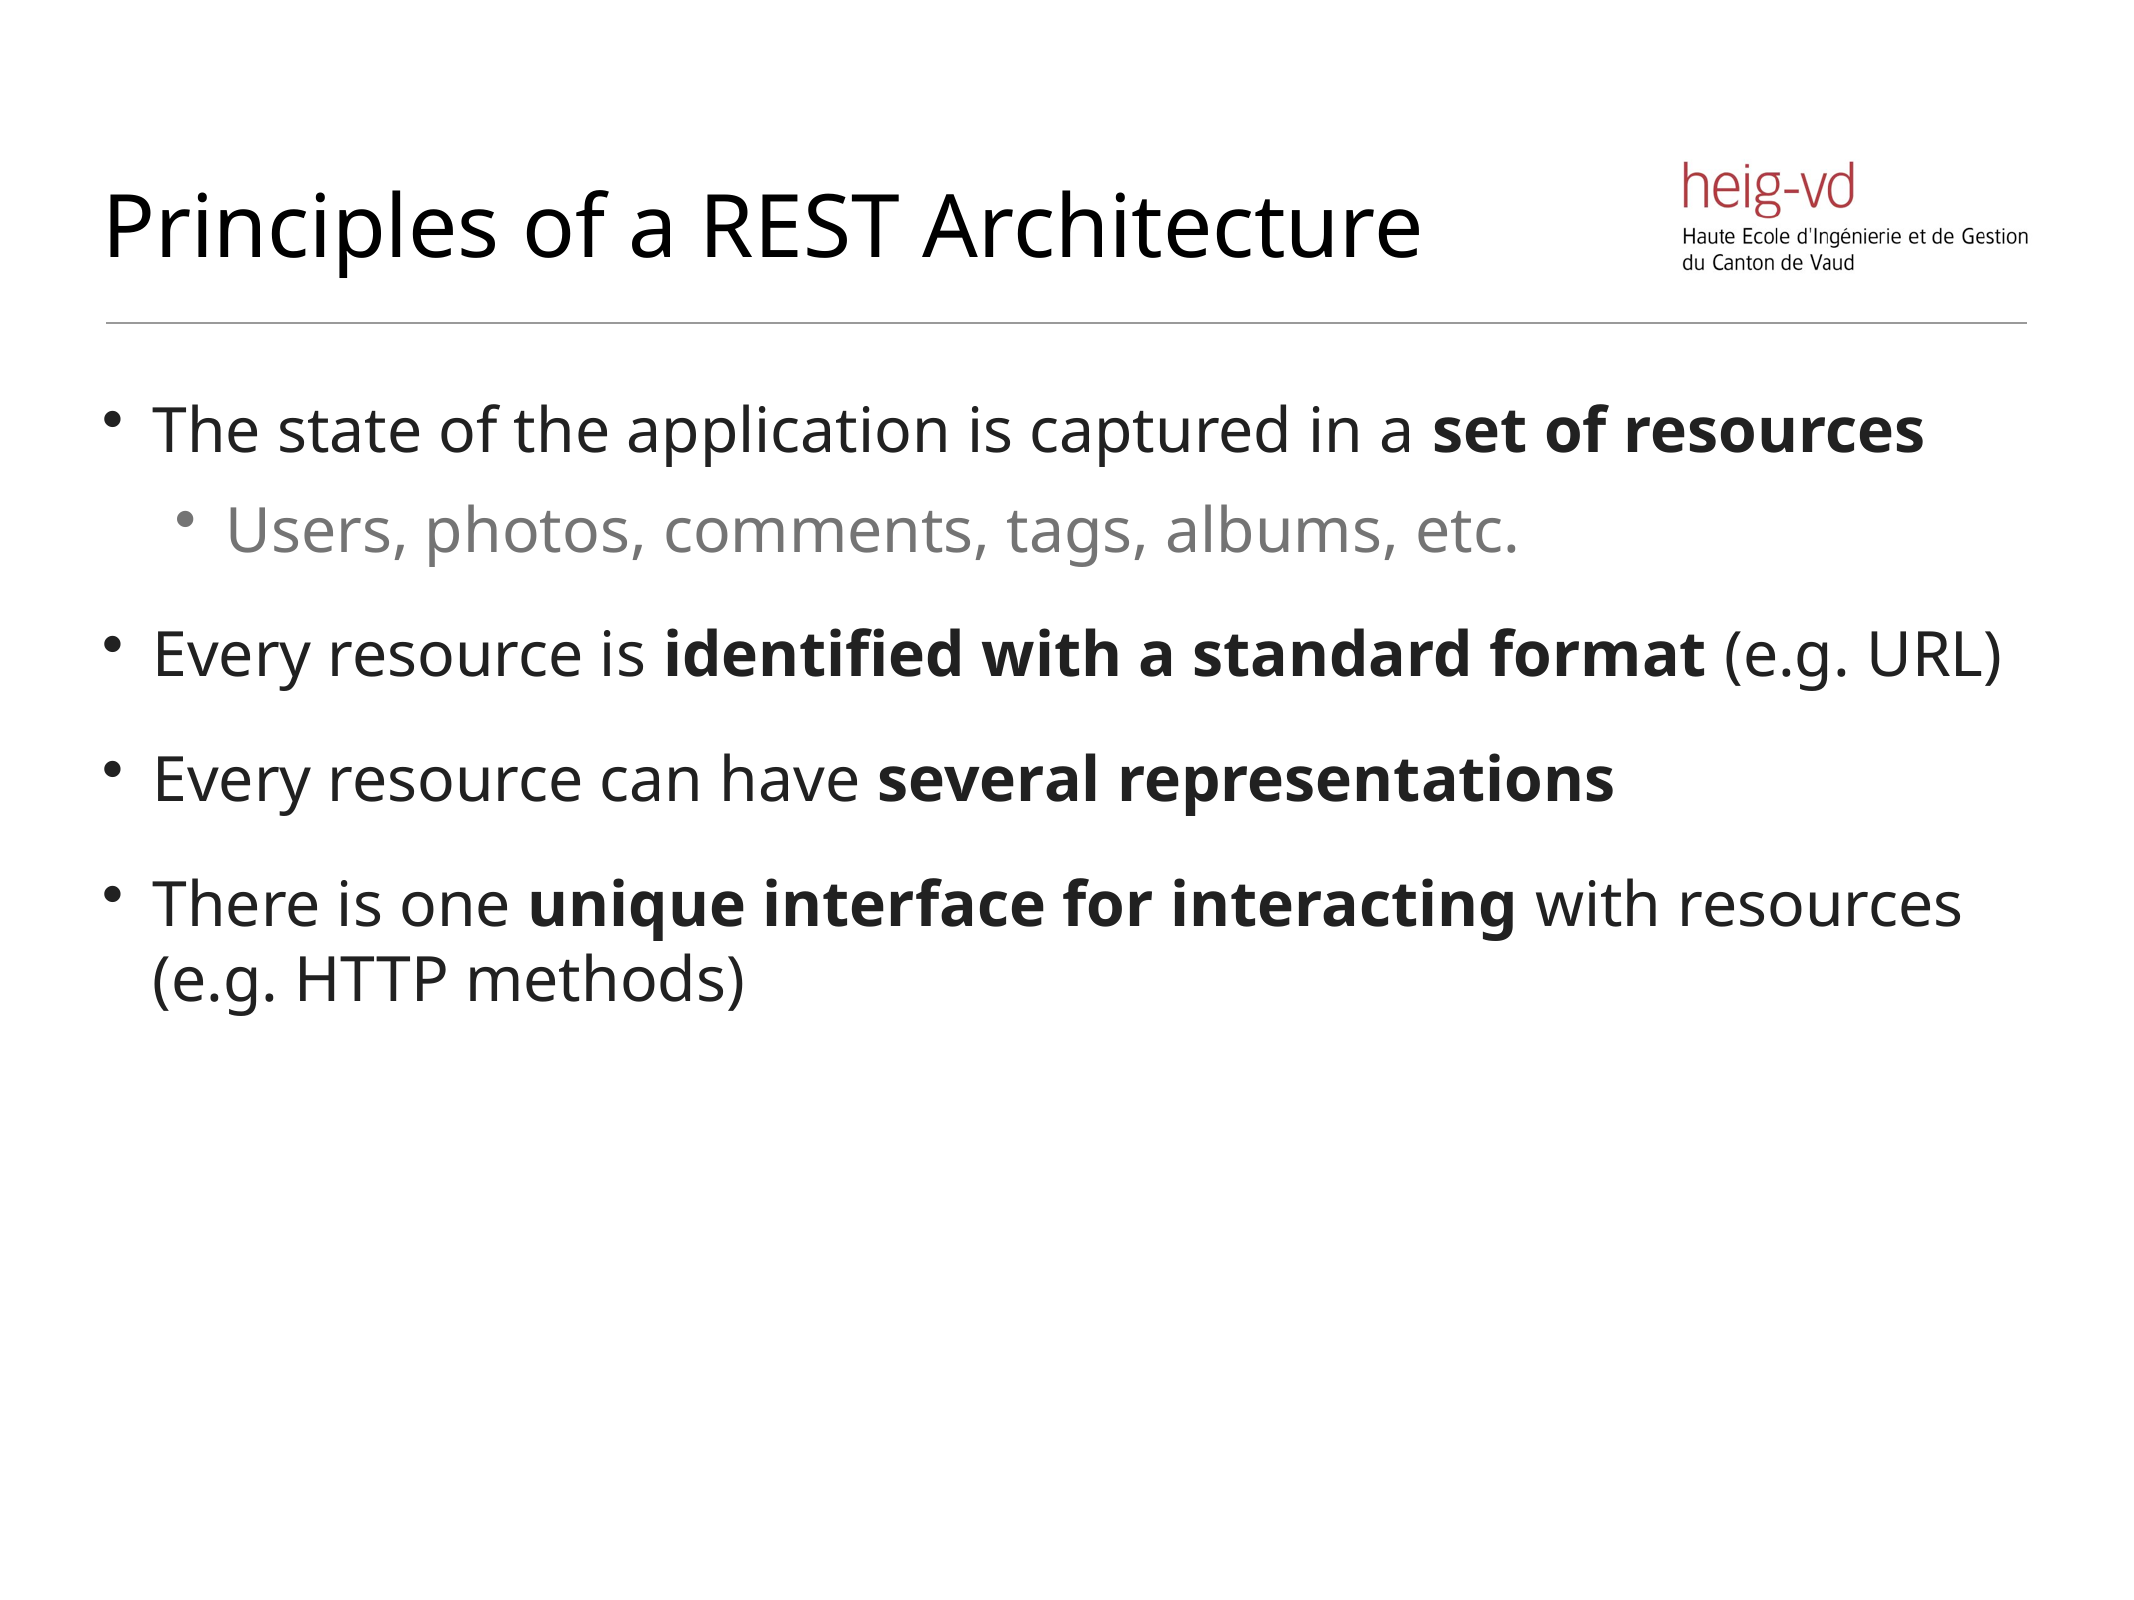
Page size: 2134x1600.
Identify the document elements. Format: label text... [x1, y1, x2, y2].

title Principles of a REST Architecture [93, 54, 2040, 284]
list The state of the application is captured in a set of resources Users, photos, comments, tags, albums, etc. Every resource is identified with a standard format (e.g. URL) Every resource can have several representations There is one unique interface for interacting with resources (e.g. HTTP methods) [93, 381, 2040, 1459]
